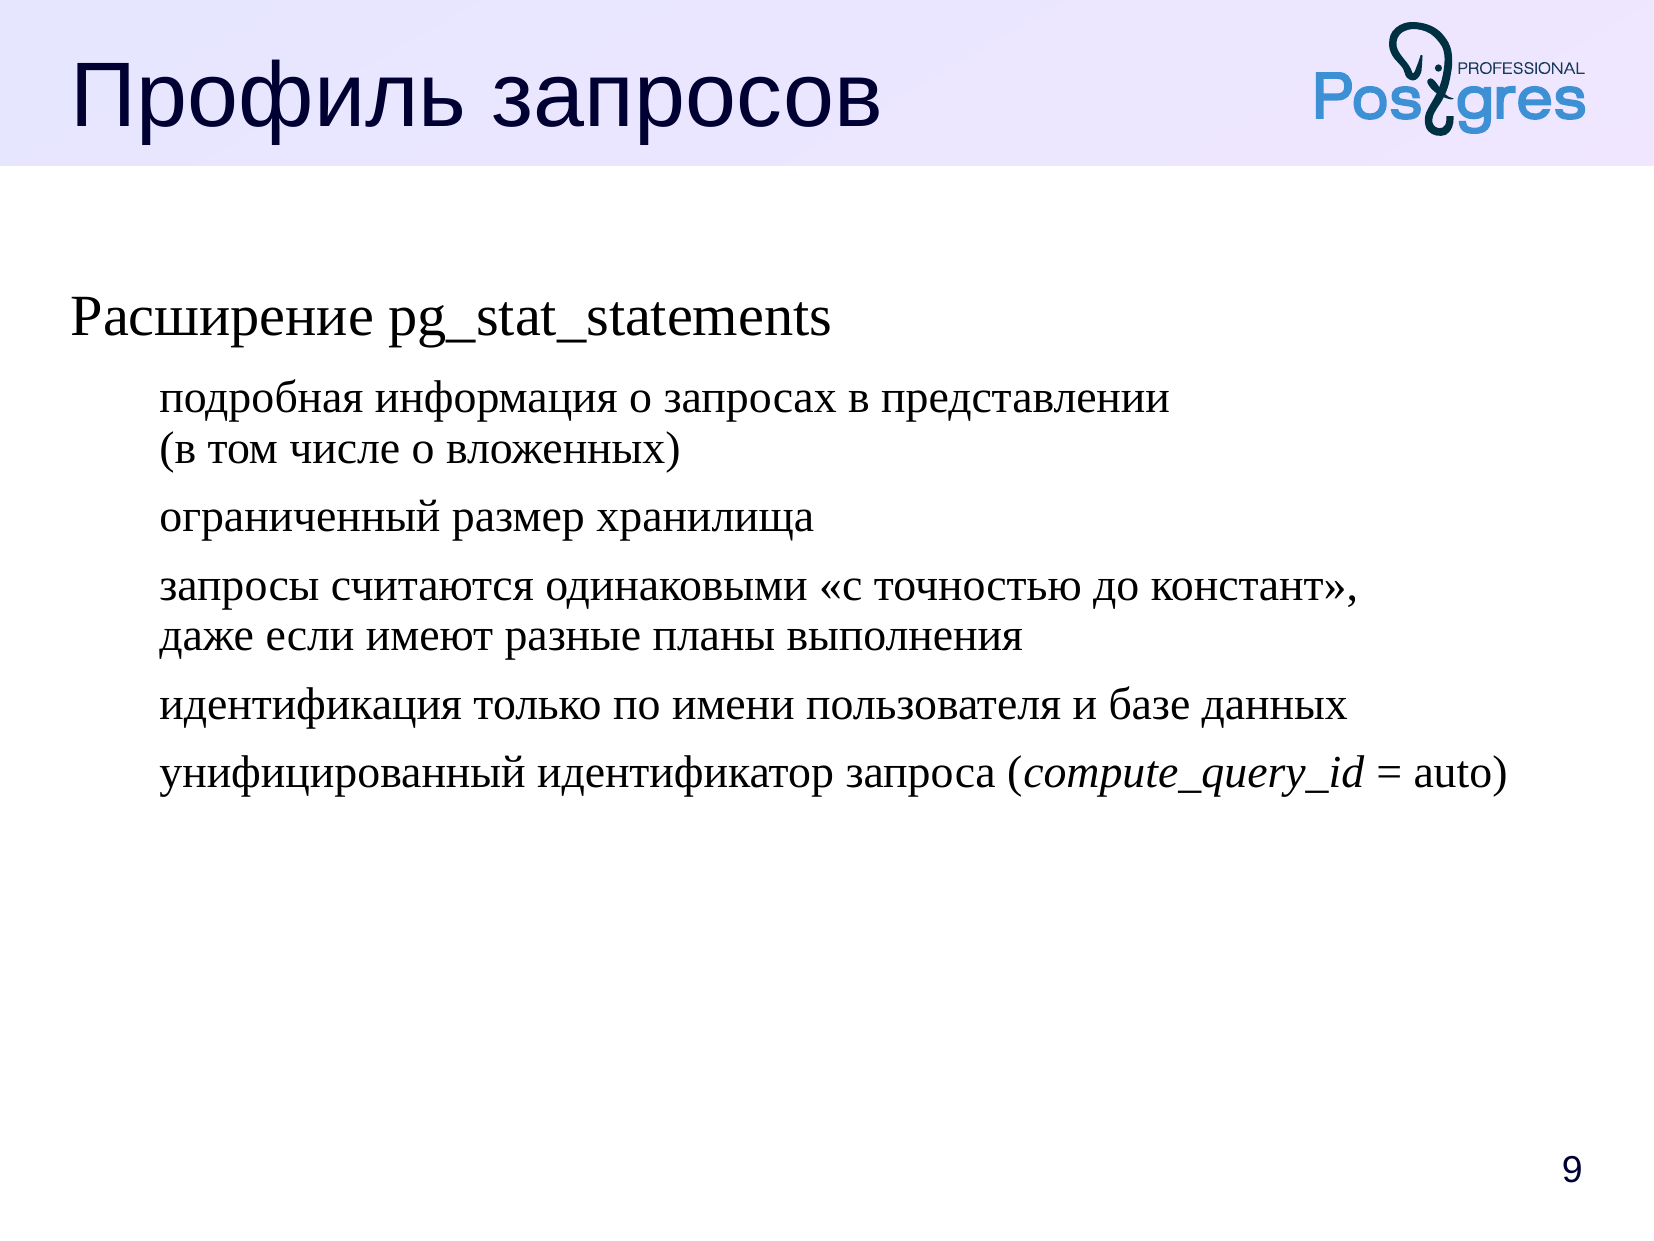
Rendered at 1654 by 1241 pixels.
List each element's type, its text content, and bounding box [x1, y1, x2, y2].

list Расширение pg_stat_statements подробная информация о запросах в представлении (в том числе о вложенных) ограниченный размер хранилища запросы считаются одинаковыми «с точностью до констант», даже если имеют разные планы выполнения идентификация только по имени пользователя и базе данных унифицированный идентификатор запроса (compute_query_id = auto) [70, 283, 1583, 1141]
title Профиль запросов [70, 43, 1241, 147]
